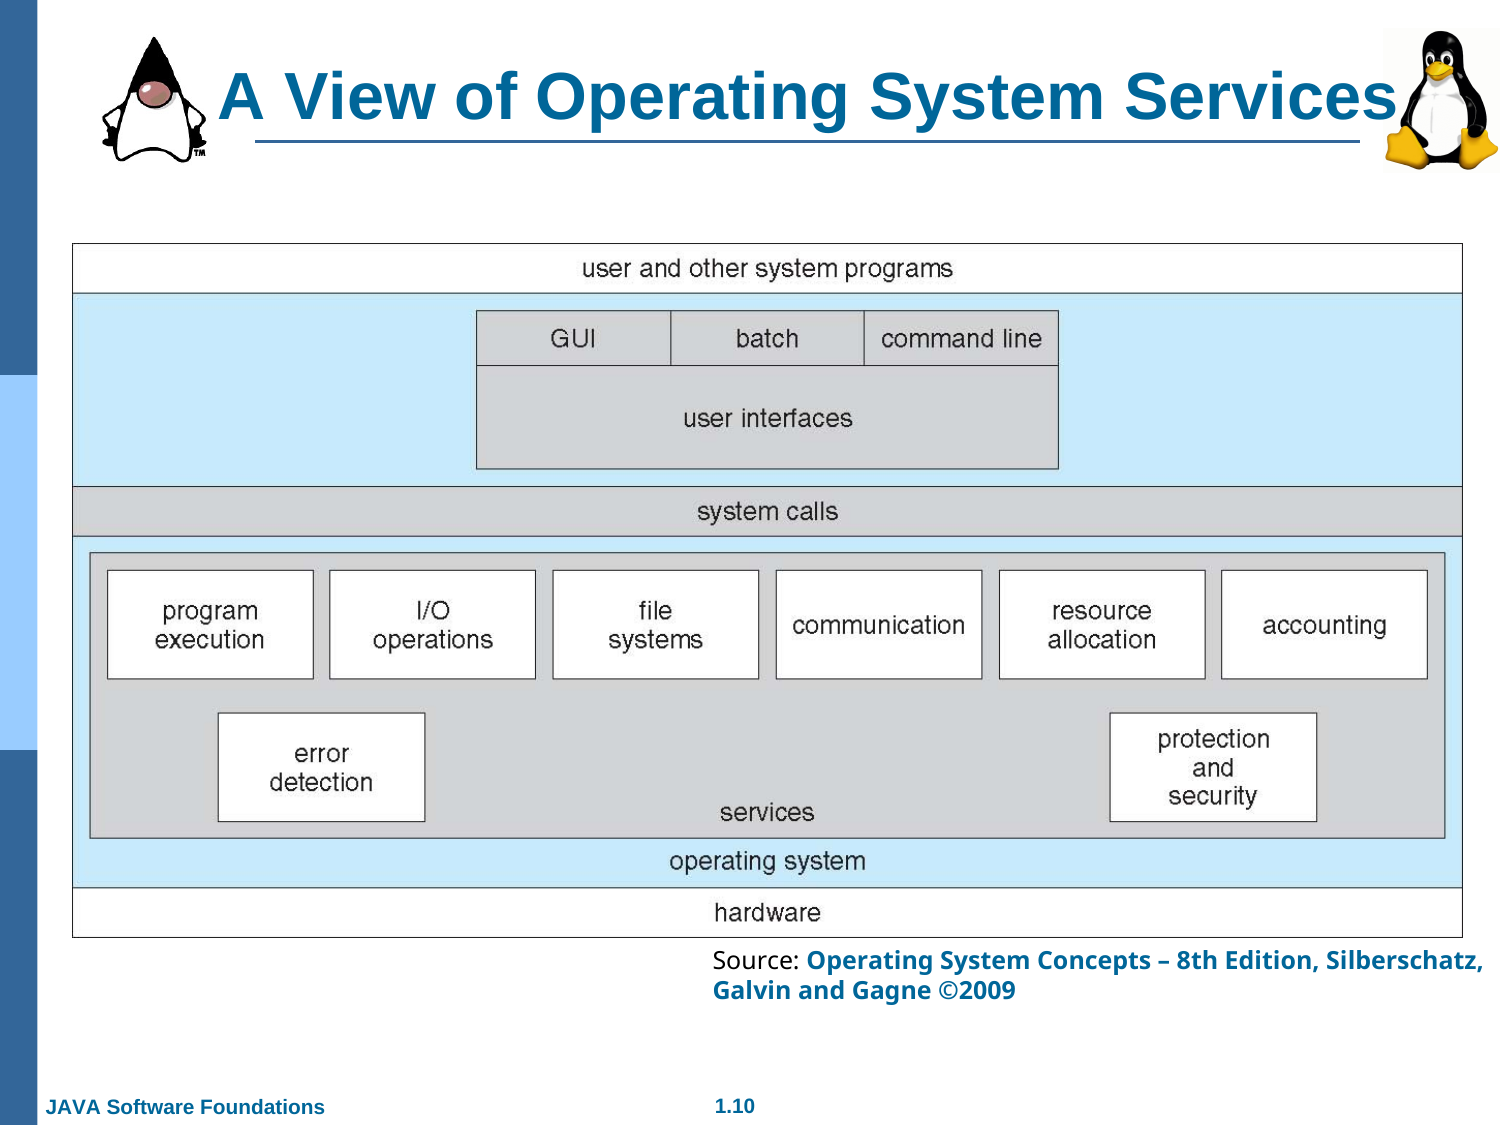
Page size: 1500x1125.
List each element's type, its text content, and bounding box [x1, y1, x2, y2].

picture [1383, 28, 1500, 173]
picture [72, 243, 1463, 938]
title A View of Operating System Services [133, 45, 1484, 141]
text_box Source: Operating System Concepts – 8th Edition, Silberschatz, Galvin and Gagne ©2009 [697, 937, 1500, 1104]
picture [54, 0, 255, 200]
